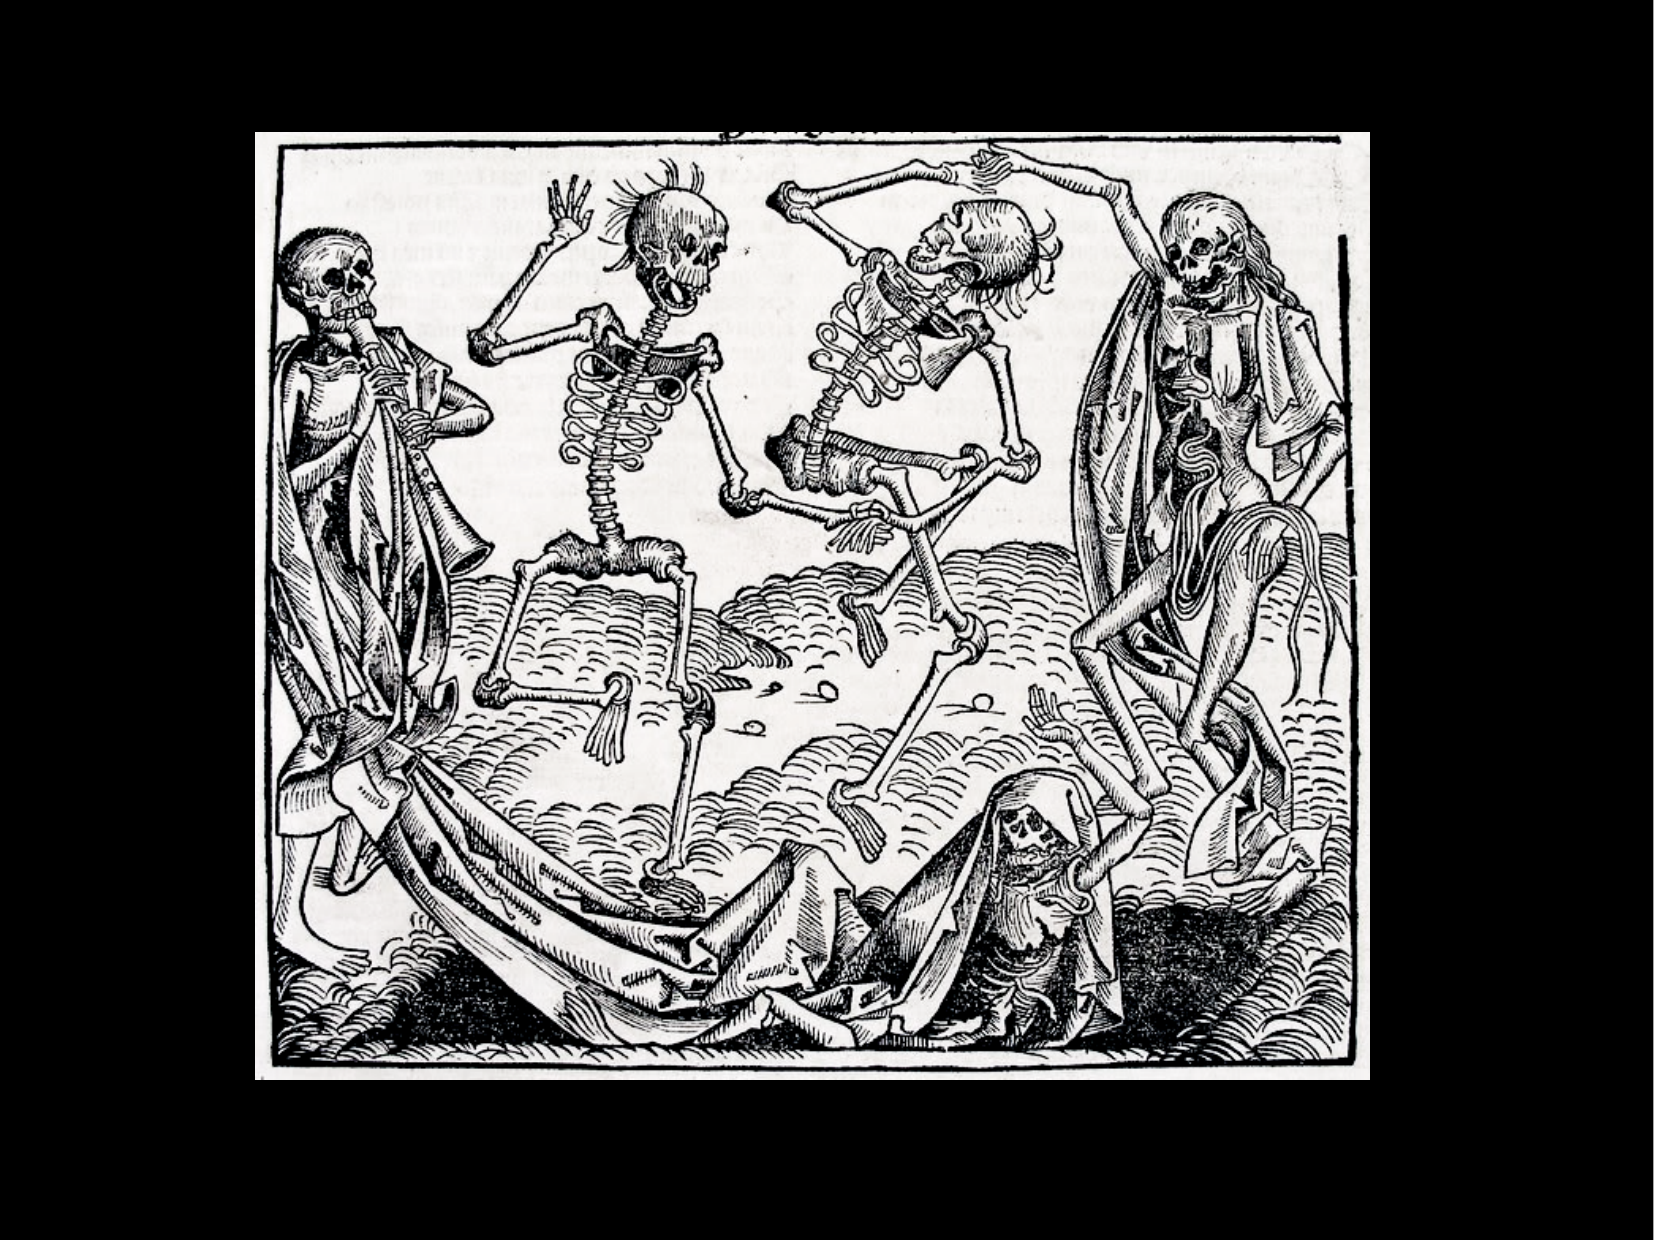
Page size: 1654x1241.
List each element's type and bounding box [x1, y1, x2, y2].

picture [255, 132, 1370, 1081]
